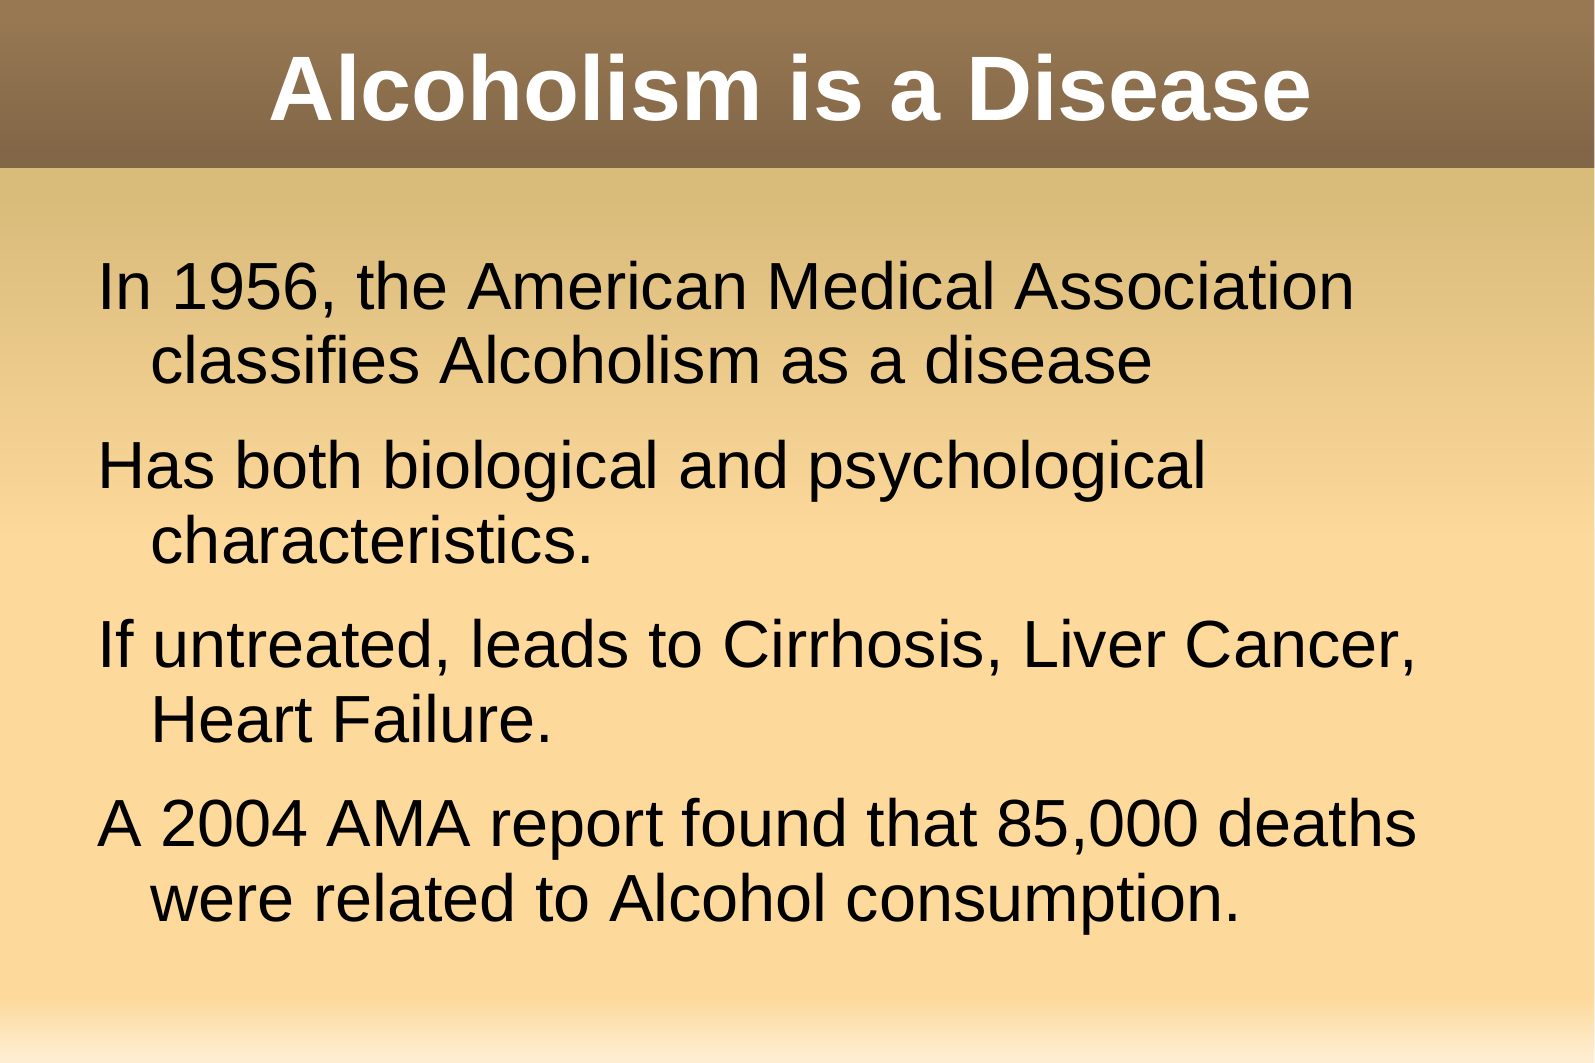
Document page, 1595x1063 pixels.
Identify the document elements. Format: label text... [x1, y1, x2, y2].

title Alcoholism is a Disease [74, 0, 1510, 178]
picture [0, 0, 1595, 1063]
list In 1956, the American Medical Association classifies Alcoholism as a disease Has both biological and psychological characteristics. If untreated, leads to Cirrhosis, Liver Cancer, Heart Failure. A 2004 AMA report found that 85,000 deaths were related to Alcohol consumption. [79, 248, 1515, 936]
